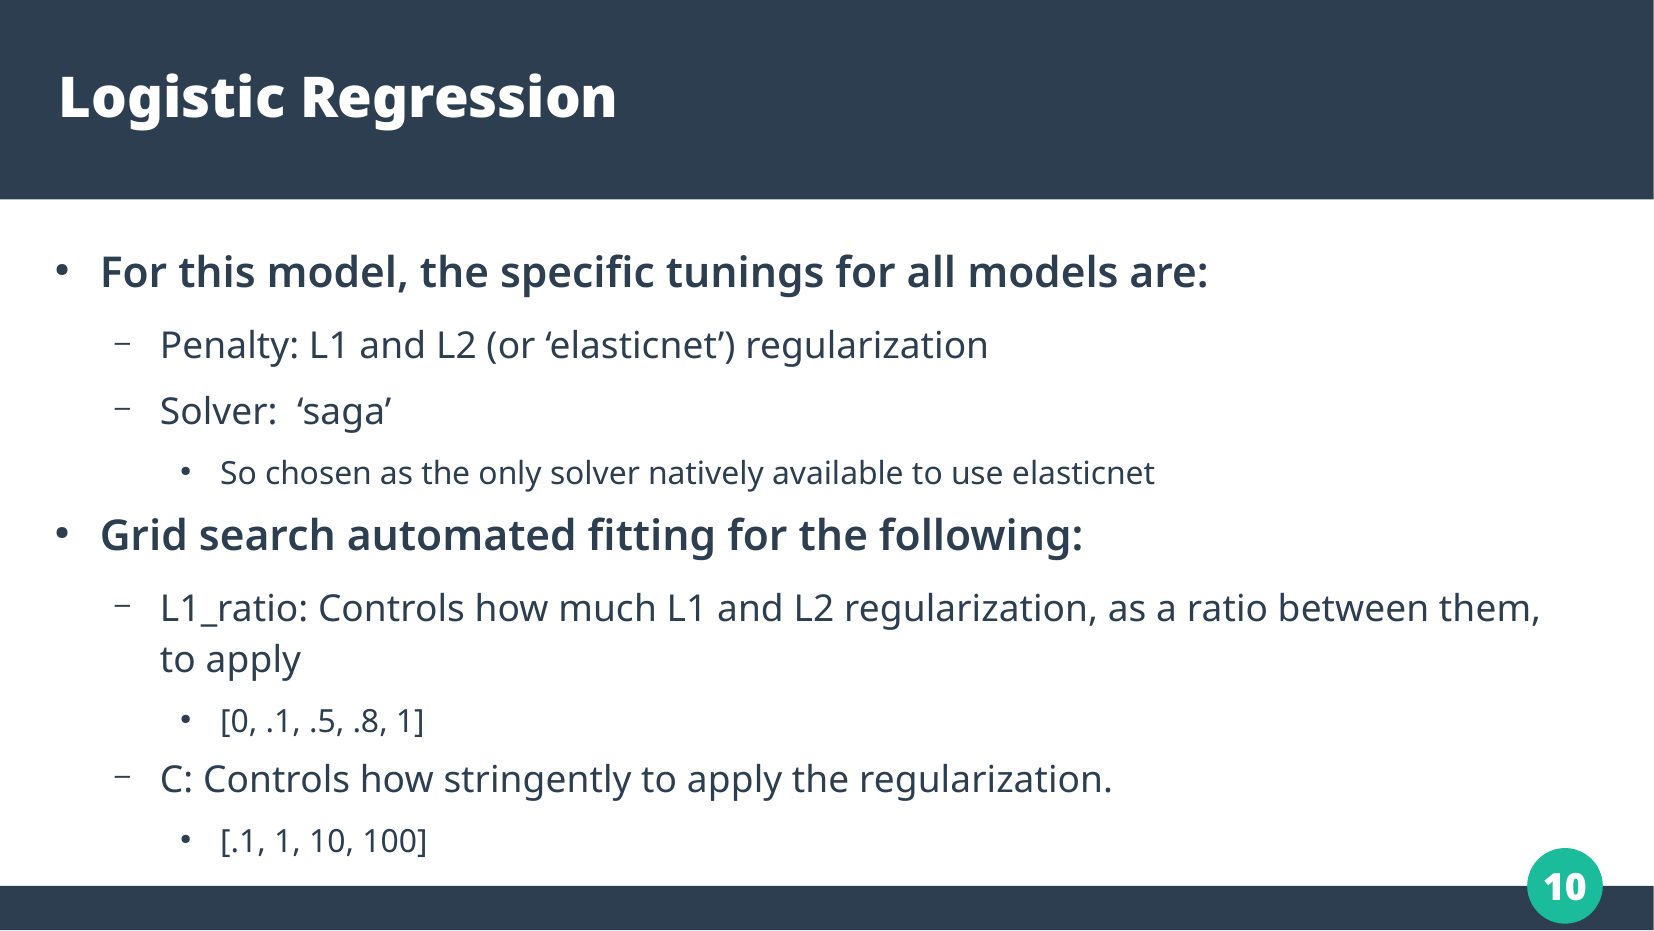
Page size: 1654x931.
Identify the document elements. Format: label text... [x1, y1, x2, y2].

list For this model, the specific tunings for all models are: Penalty: L1 and L2 (or ‘elasticnet’) regularization Solver: ‘saga’ So chosen as the only solver natively available to use elasticnet Grid search automated fitting for the following: L1_ratio: Controls how much L1 and L2 regularization, as a ratio between them, to apply [0, .1, .5, .8, 1] C: Controls how stringently to apply the regularization. [.1, 1, 10, 100] [39, 242, 1576, 863]
title Logistic Regression [59, 37, 1595, 155]
